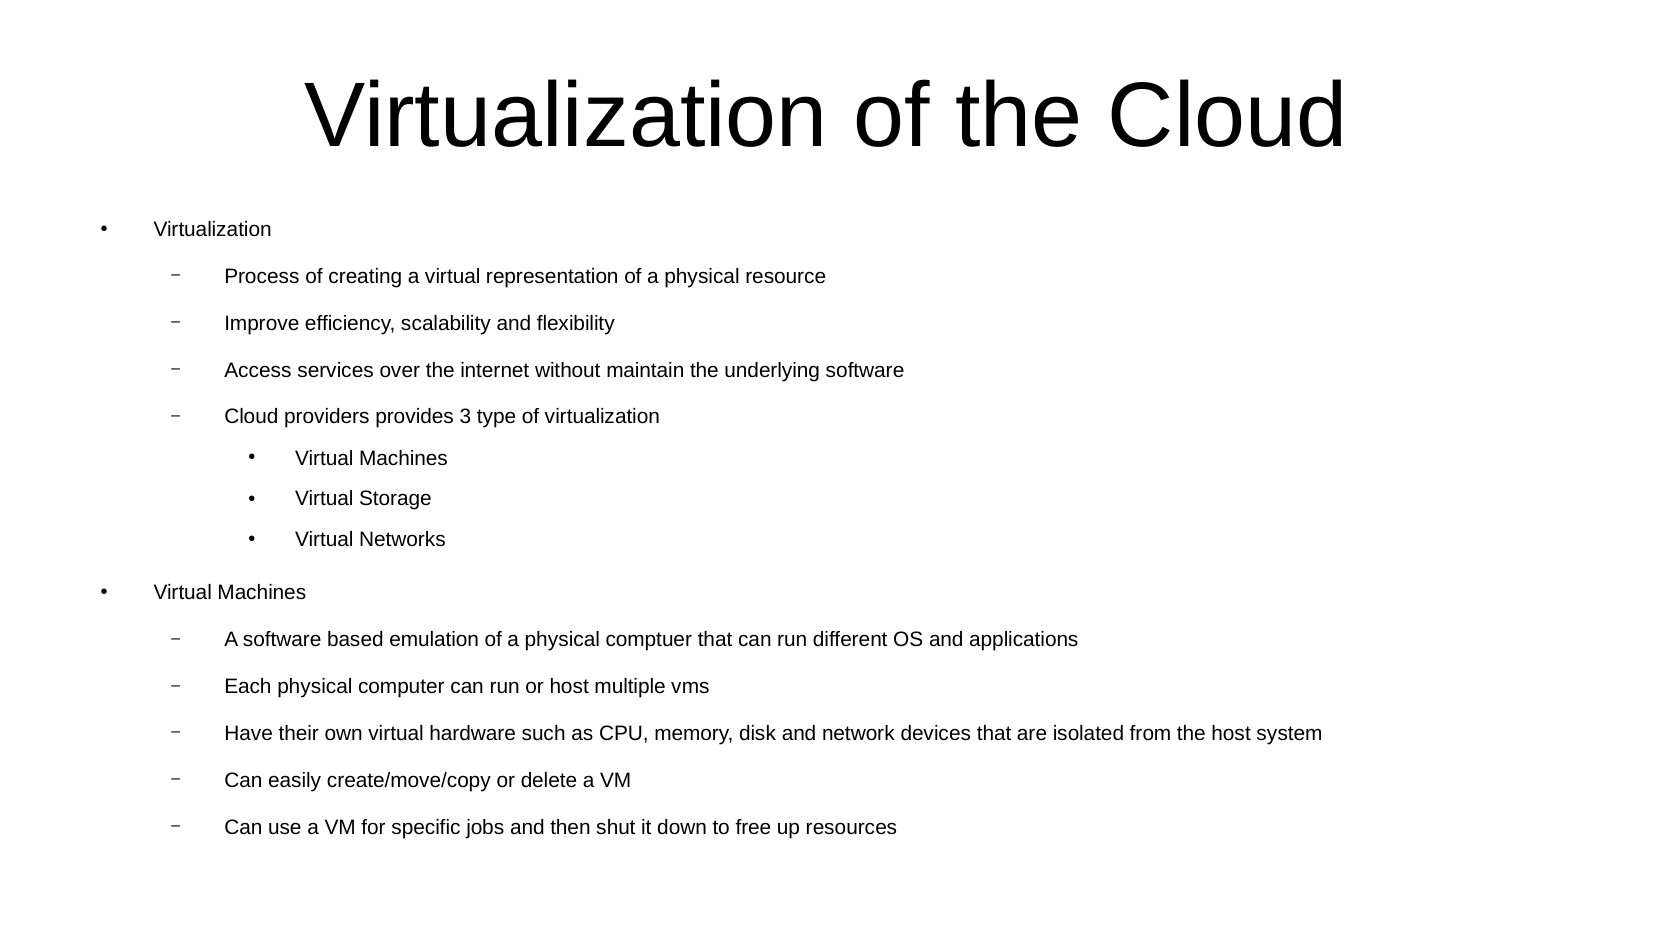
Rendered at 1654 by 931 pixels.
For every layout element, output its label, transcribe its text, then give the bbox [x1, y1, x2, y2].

list Virtualization Process of creating a virtual representation of a physical resource Improve efficiency, scalability and flexibility Access services over the internet without maintain the underlying software Cloud providers provides 3 type of virtualization Virtual Machines Virtual Storage Virtual Networks Virtual Machines A software based emulation of a physical comptuer that can run different OS and applications Each physical computer can run or host multiple vms Have their own virtual hardware such as CPU, memory, disk and network devices that are isolated from the host system Can easily create/move/copy or delete a VM Can use a VM for specific jobs and then shut it down to free up resources [82, 217, 1571, 916]
title Virtualization of the Cloud [82, 37, 1571, 193]
